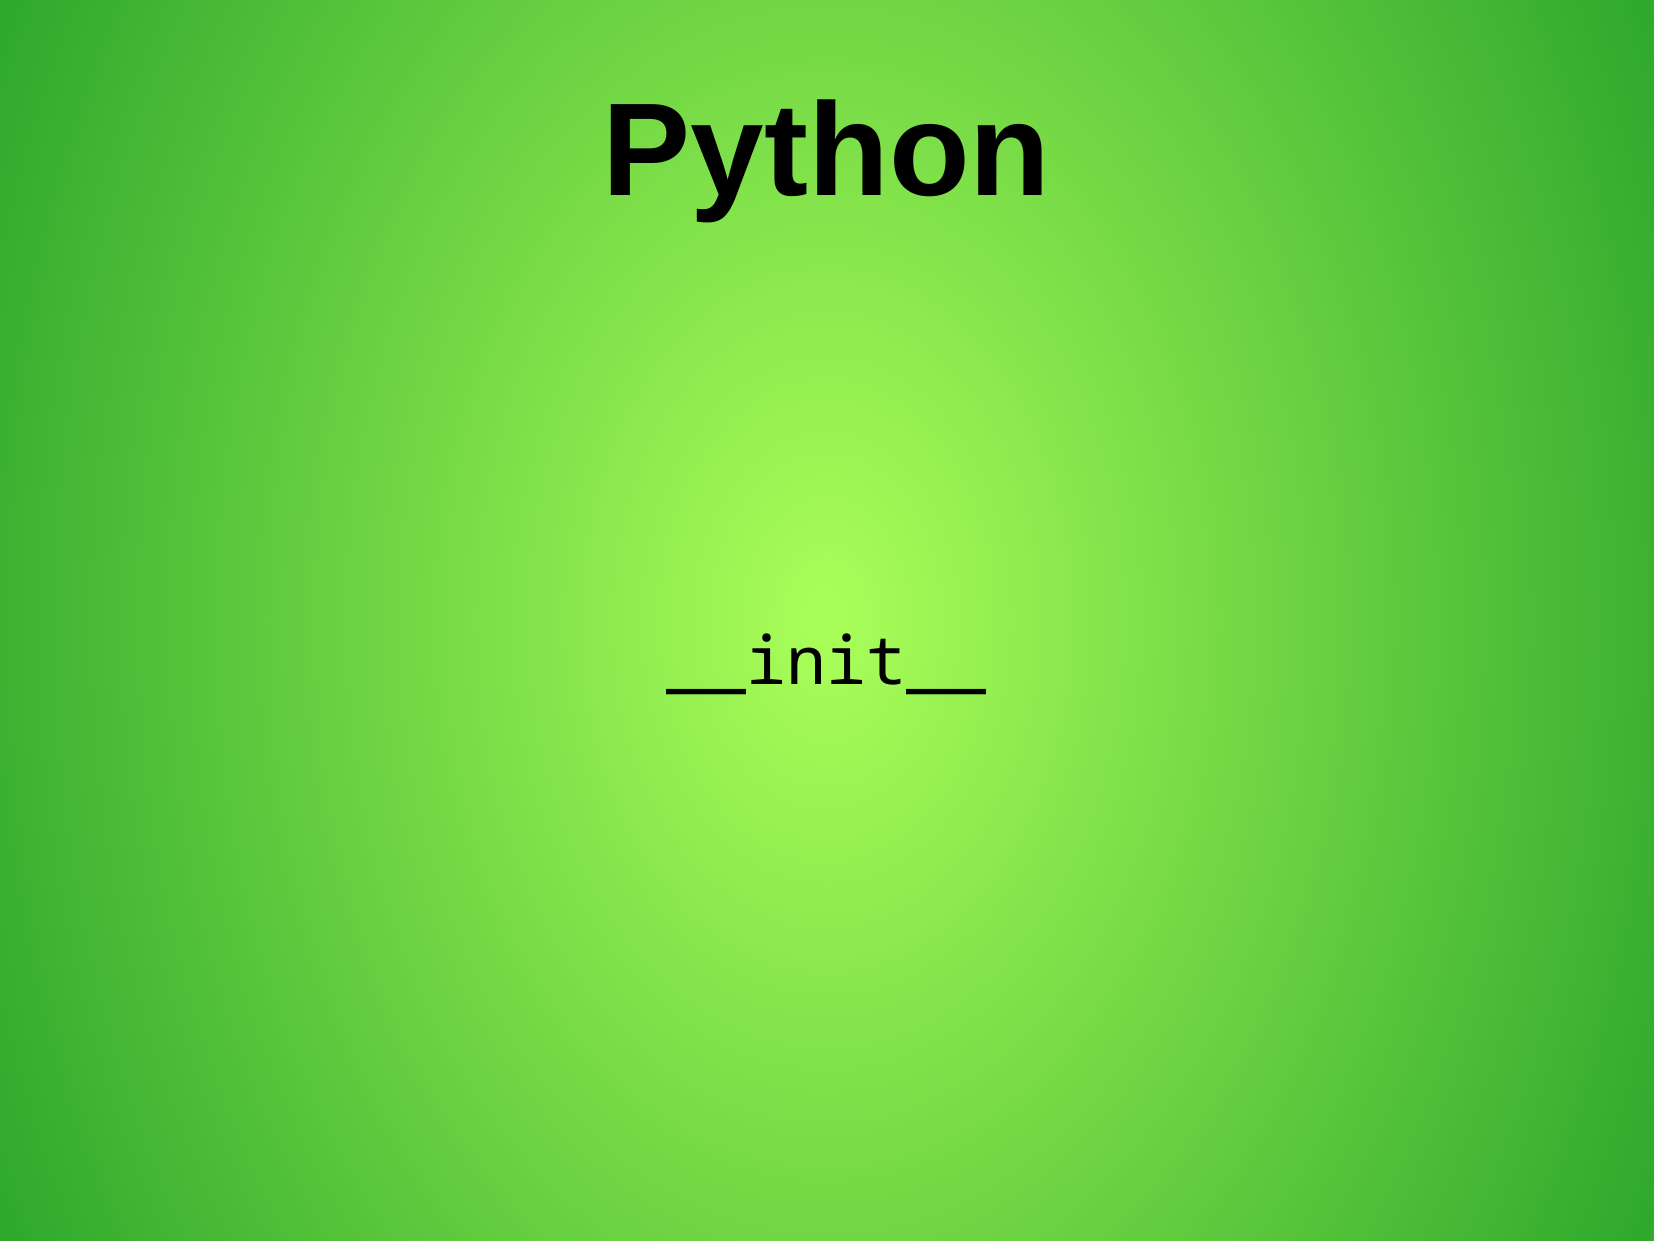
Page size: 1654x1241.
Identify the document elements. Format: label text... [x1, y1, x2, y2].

title Python [82, 47, 1571, 252]
subtitle __init__ [82, 299, 1571, 1019]
